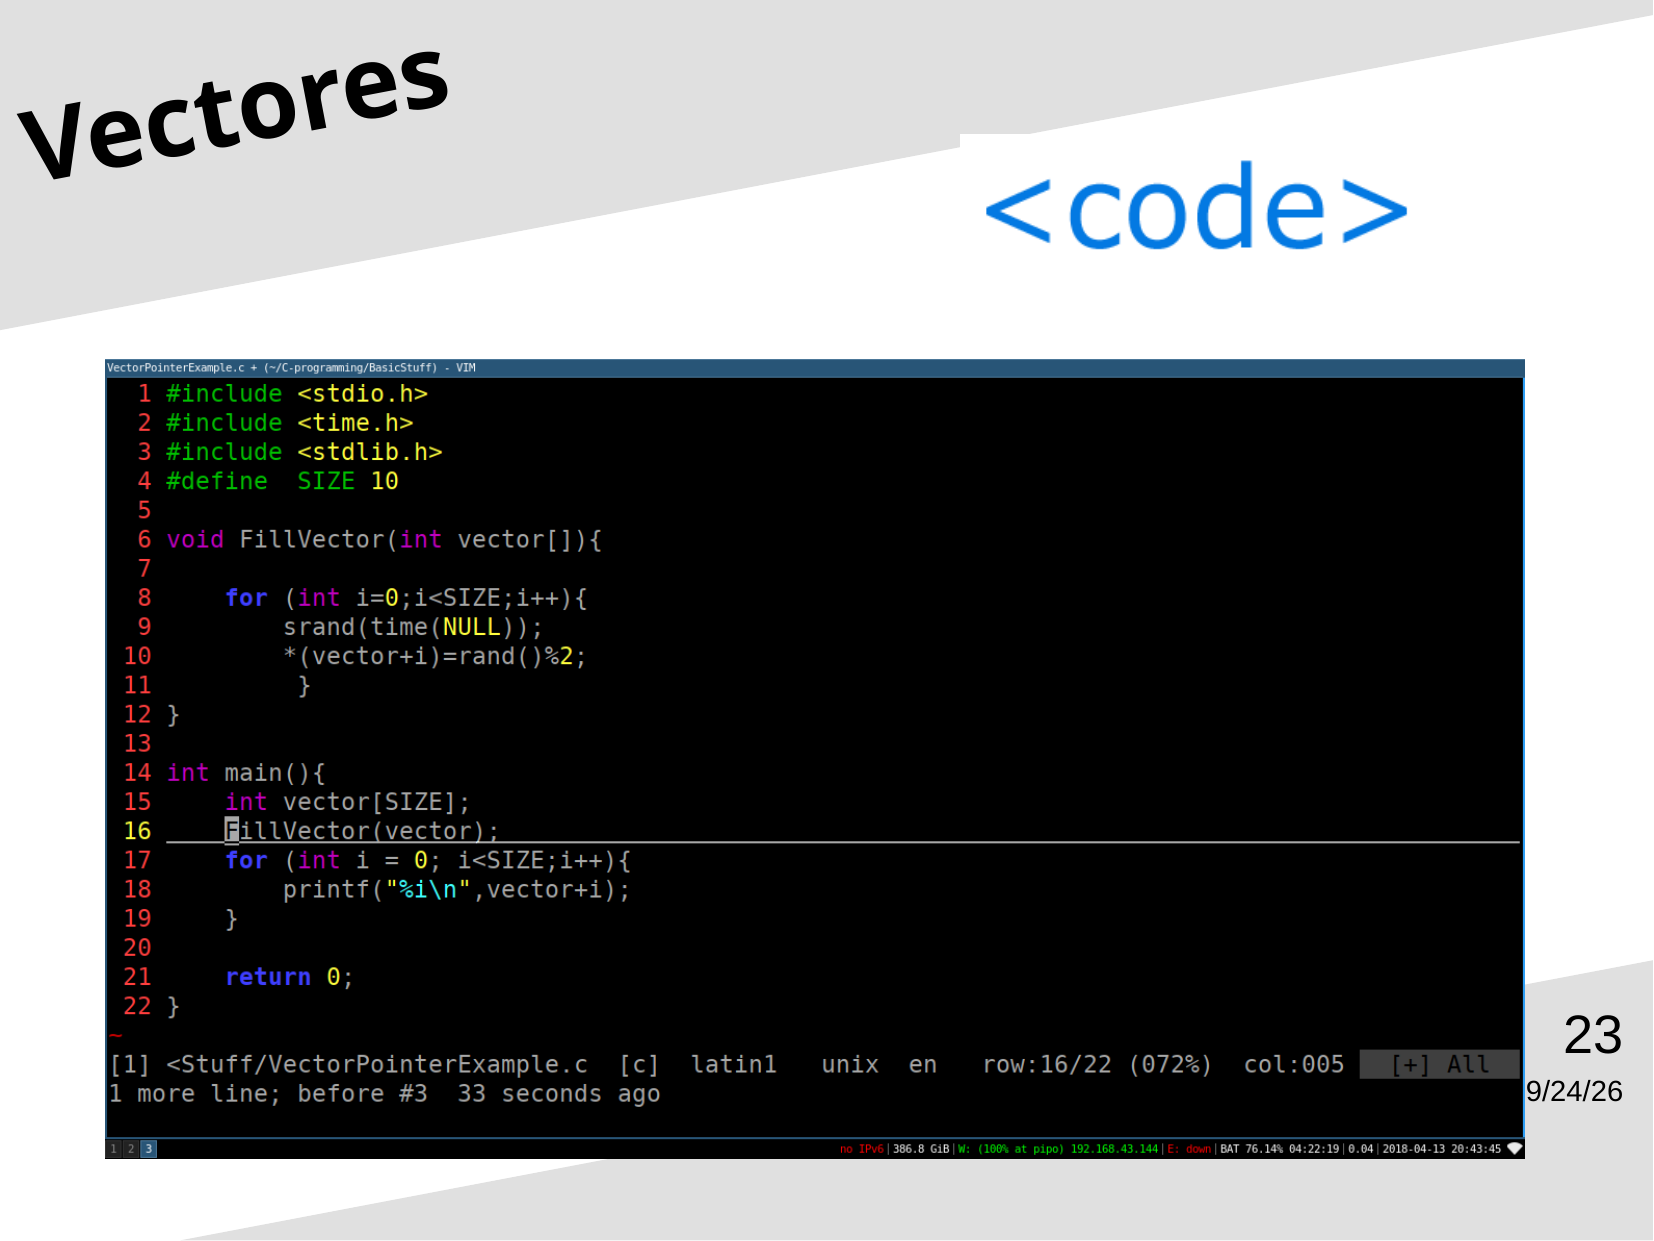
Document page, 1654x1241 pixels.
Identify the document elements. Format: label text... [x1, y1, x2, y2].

picture [960, 134, 1429, 292]
title Vectores [14, 0, 1520, 327]
picture [105, 359, 1525, 1159]
